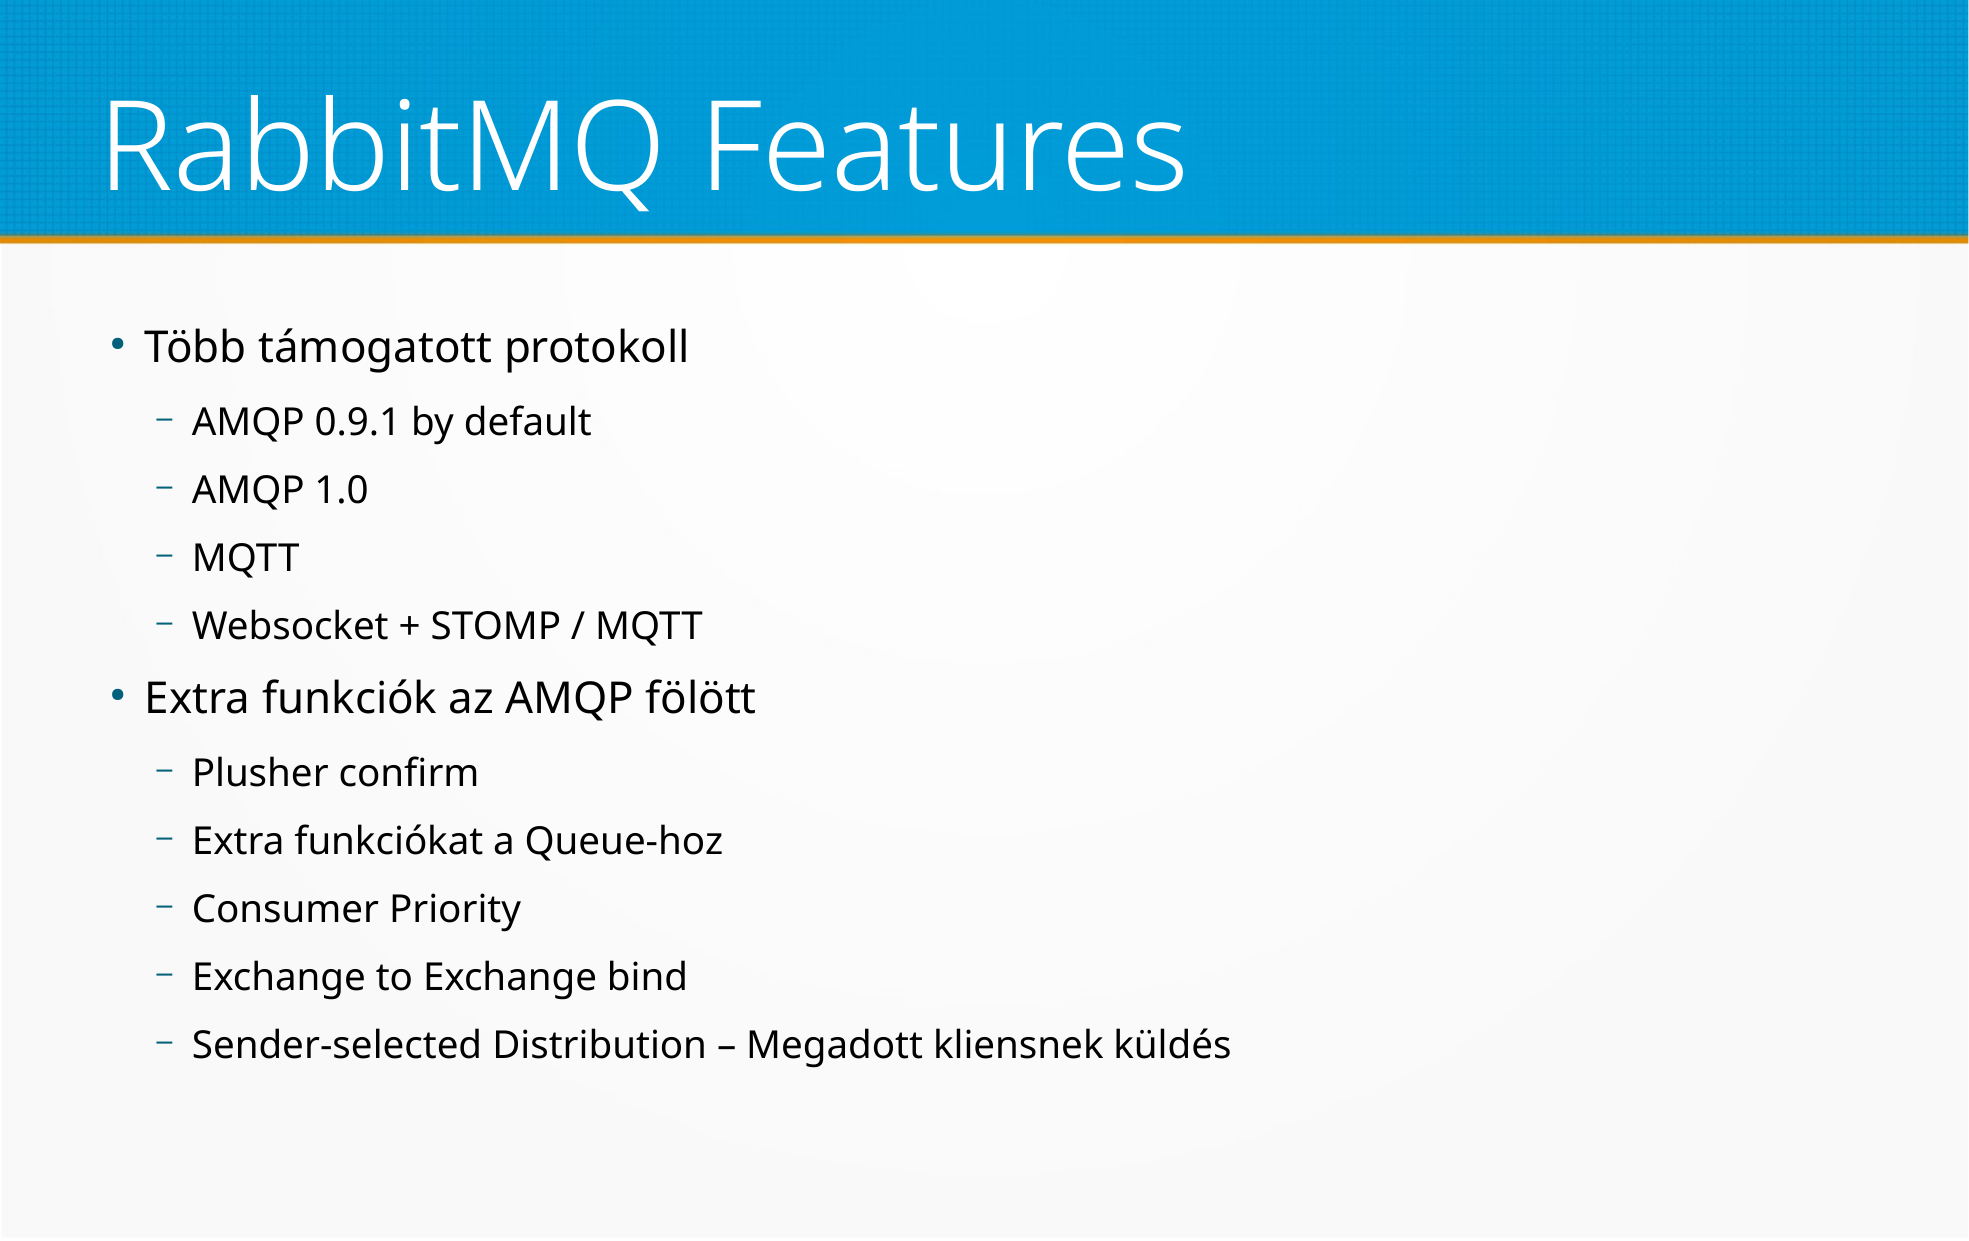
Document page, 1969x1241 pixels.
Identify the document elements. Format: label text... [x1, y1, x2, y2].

list Több támogatott protokoll AMQP 0.9.1 by default AMQP 1.0 MQTT Websocket + STOMP / MQTT Extra funkciók az AMQP fölött Plusher confirm Extra funkciókat a Queue-hoz Consumer Priority Exchange to Exchange bind Sender-selected Distribution – Megadott kliensnek küldés [98, 315, 1861, 1081]
picture [0, 233, 1969, 1241]
title RabbitMQ Features [98, 19, 1870, 227]
